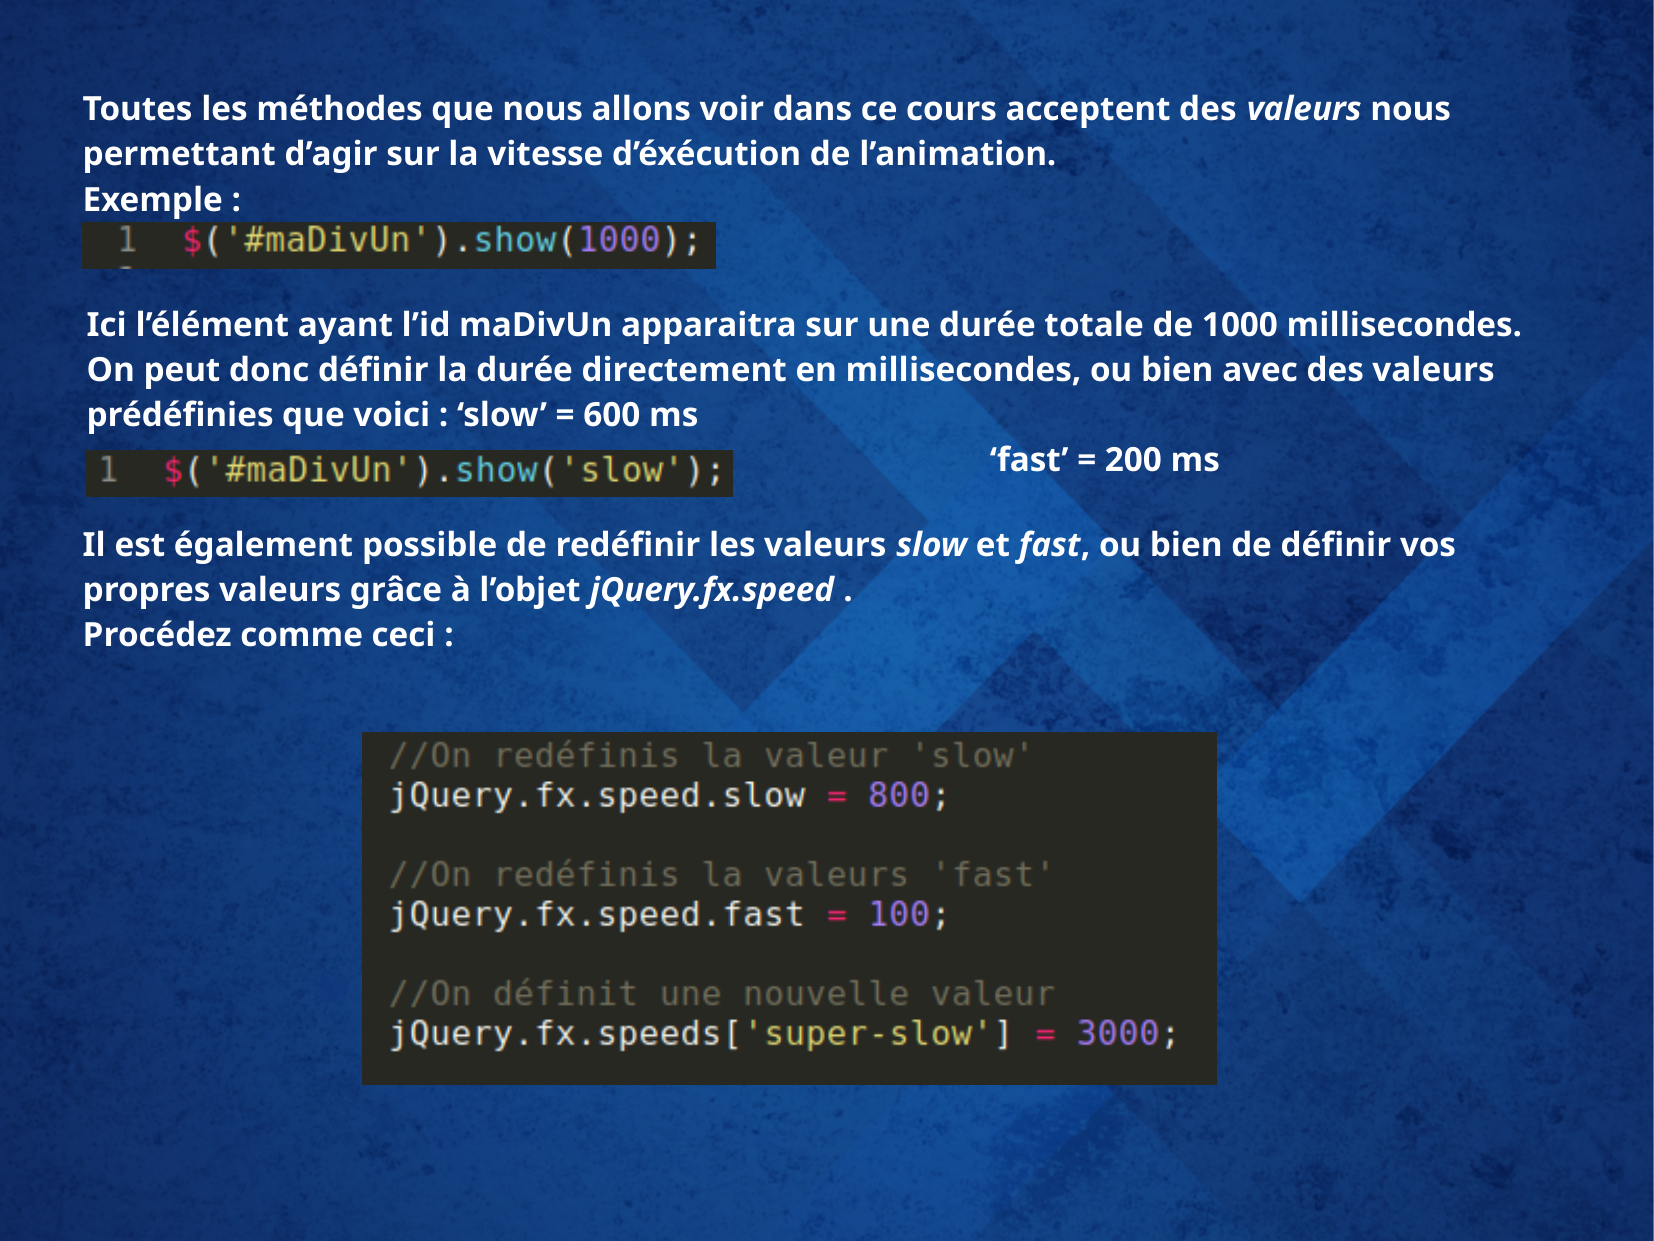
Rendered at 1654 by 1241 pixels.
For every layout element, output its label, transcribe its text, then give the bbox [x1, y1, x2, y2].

title Ici l’élément ayant l’id maDivUn apparaitra sur une durée totale de 1000 millisecondes. On peut donc définir la durée directement en millisecondes, ou bien avec des valeurs prédéfinies que voici : ‘slow’ = 600 ms ‘fast’ = 200 ms [86, 299, 1575, 483]
picture [0, 0, 1654, 1241]
title Il est également possible de redéfinir les valeurs slow et fast, ou bien de définir vos propres valeurs grâce à l’objet jQuery.fx.speed . Procédez comme ceci : [82, 507, 1571, 715]
title Toutes les méthodes que nous allons voir dans ce cours acceptent des valeurs nous permettant d’agir sur la vitesse d’éxécution de l’animation. Exemple : [82, 49, 1571, 257]
